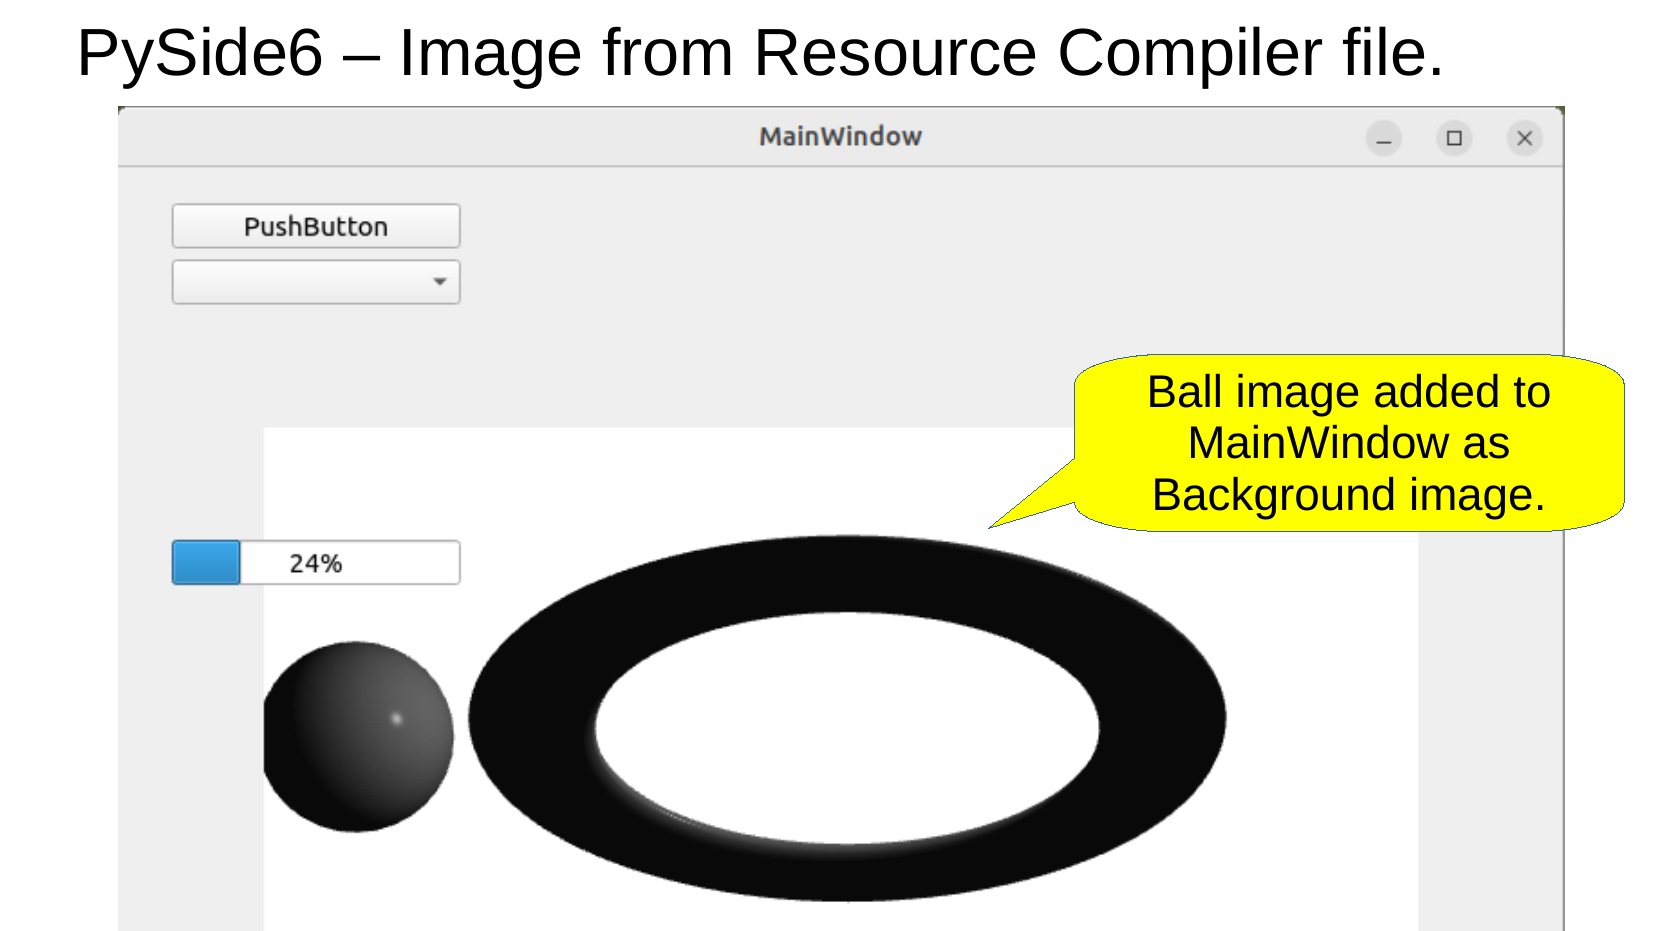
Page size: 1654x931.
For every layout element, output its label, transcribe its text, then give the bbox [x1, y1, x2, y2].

subtitle PySide6 – Image from Resource Compiler file. [76, 14, 1625, 117]
picture [118, 106, 1565, 931]
text_box Ball image added to MainWindow as Background image. [988, 354, 1625, 532]
